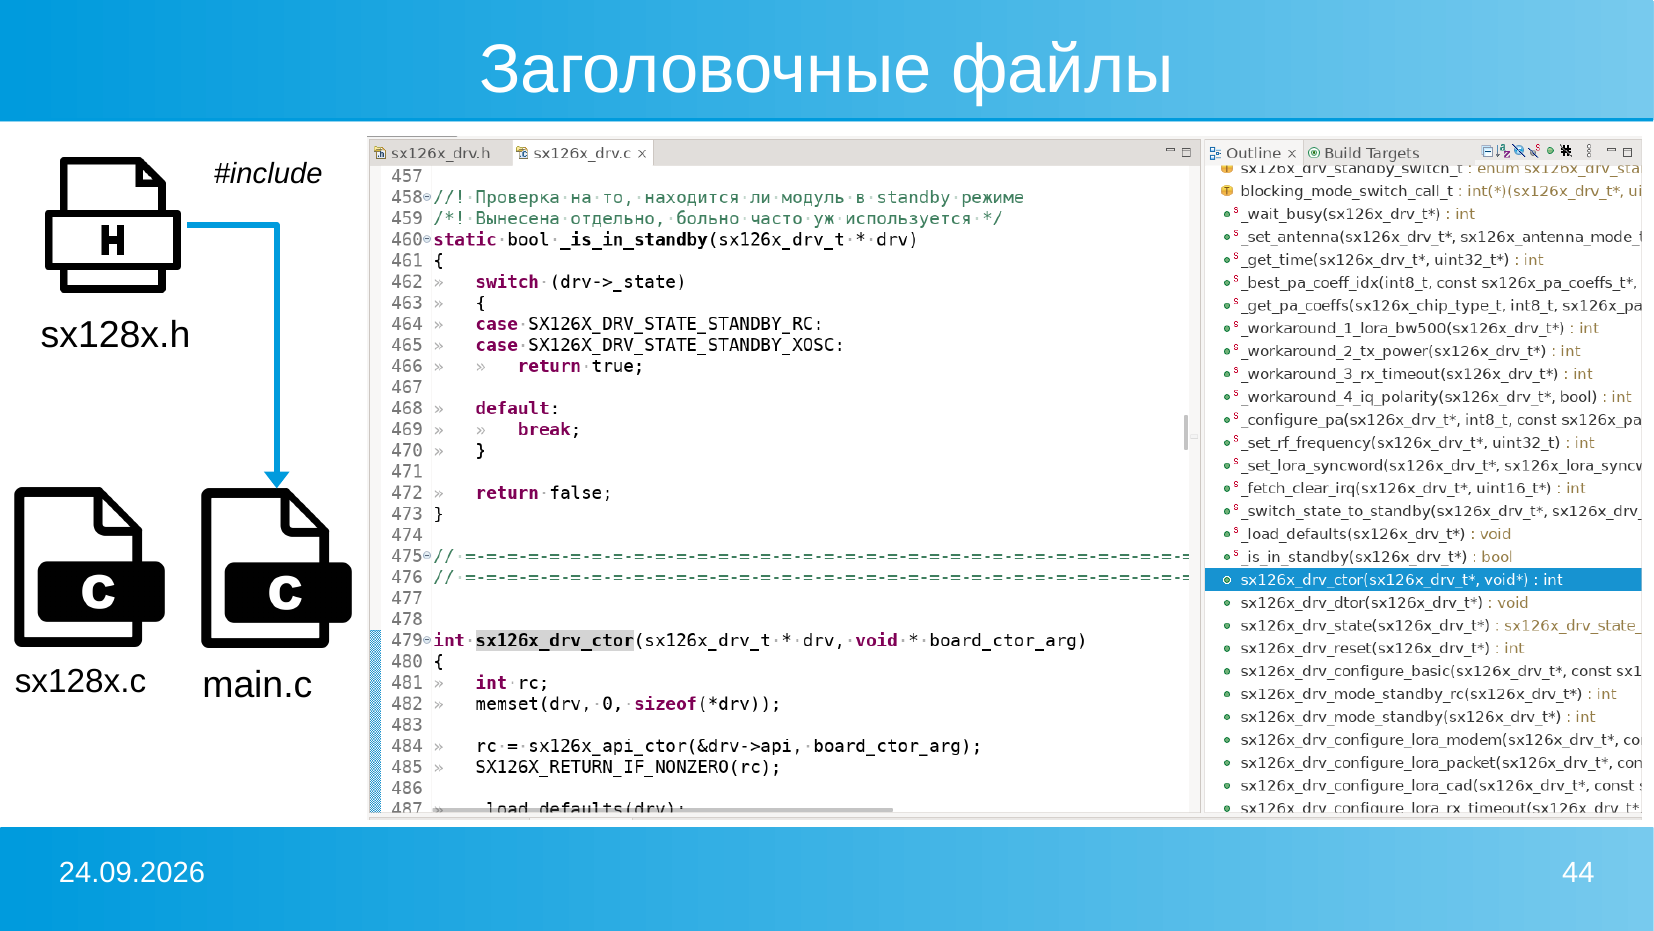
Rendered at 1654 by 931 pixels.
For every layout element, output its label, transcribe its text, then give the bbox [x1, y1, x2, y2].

picture [367, 136, 1642, 820]
picture [37, 149, 188, 300]
picture [14, 487, 165, 647]
text_box sx128x.h [25, 305, 206, 363]
text_box #include [199, 150, 338, 198]
picture [201, 488, 352, 648]
text_box sx128x.c [0, 654, 165, 712]
text_box main.c [187, 655, 352, 713]
title Заголовочные файлы [59, 29, 1595, 108]
